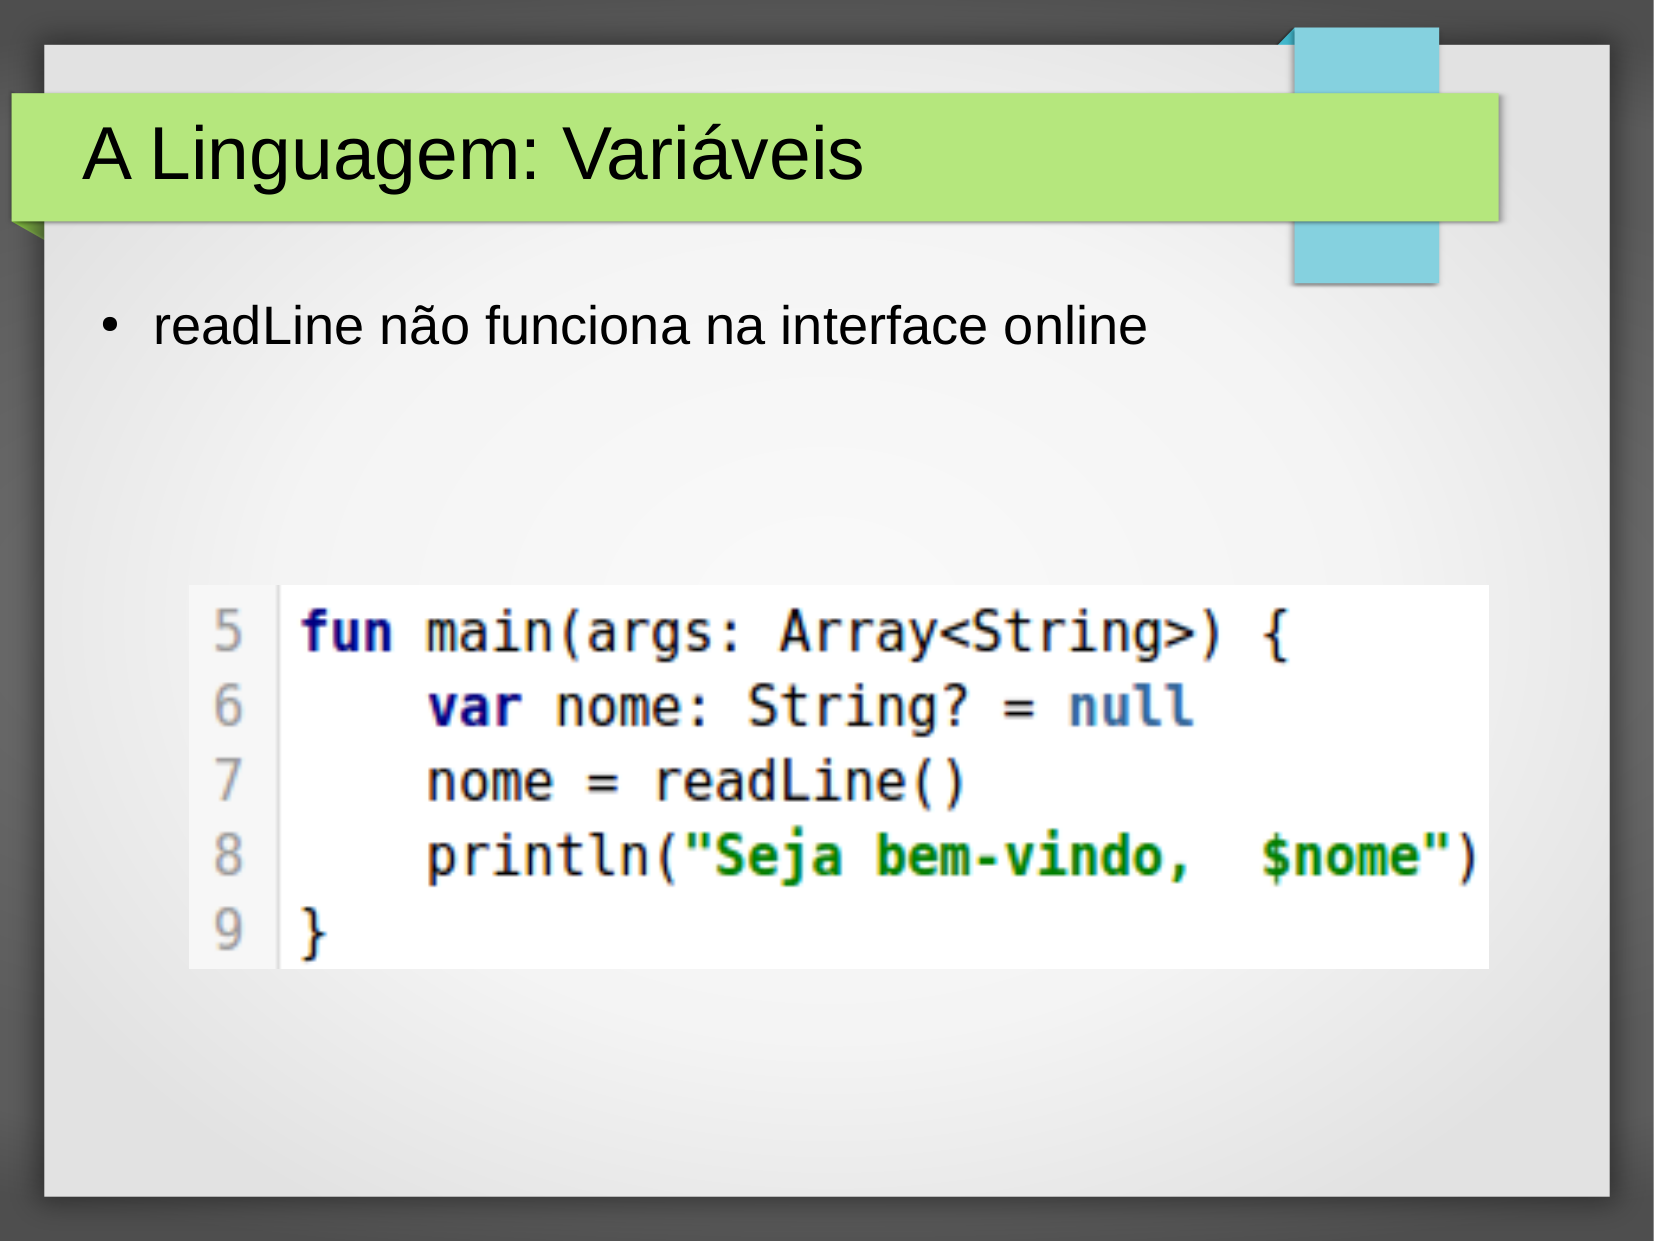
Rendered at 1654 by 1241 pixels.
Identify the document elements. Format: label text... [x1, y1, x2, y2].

title A Linguagem: Variáveis [82, 94, 1264, 213]
list readLine não funciona na interface online [82, 295, 1571, 1015]
picture [0, 0, 1654, 1241]
